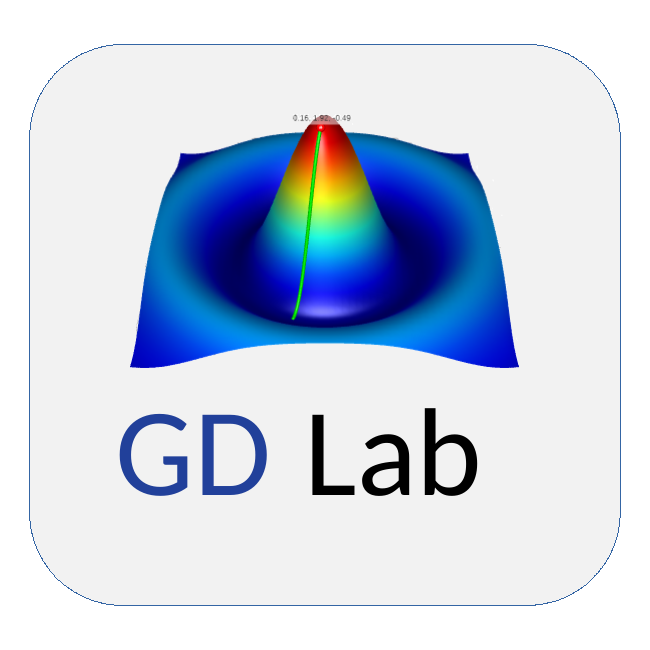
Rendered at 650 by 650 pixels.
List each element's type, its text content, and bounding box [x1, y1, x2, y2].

picture [127, 110, 523, 373]
text_box [29, 44, 621, 606]
text_box GD [100, 394, 325, 555]
text_box Lab [325, 394, 549, 555]
